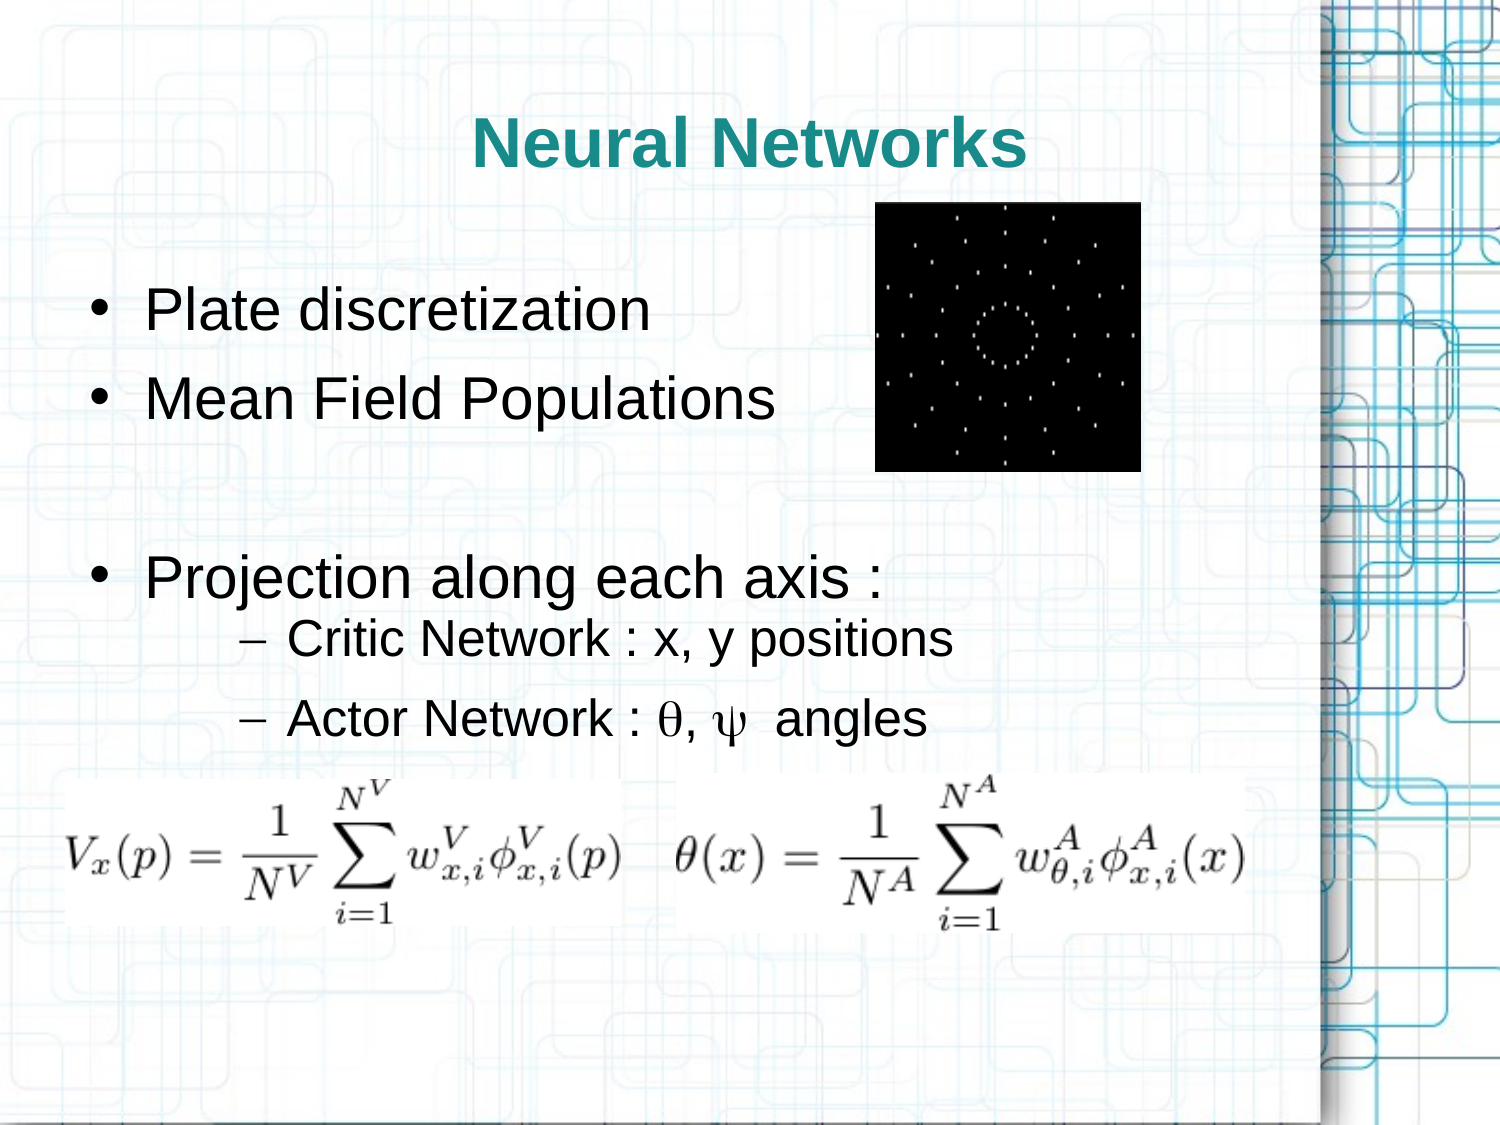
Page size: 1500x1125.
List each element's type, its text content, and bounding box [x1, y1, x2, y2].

title Neural Networks [75, 45, 1426, 233]
list Plate discretization Mean Field Populations Projection along each axis : Critic Network : x, y positions Actor Network : q, y angles [75, 262, 1426, 1006]
picture [0, 0, 1500, 1125]
